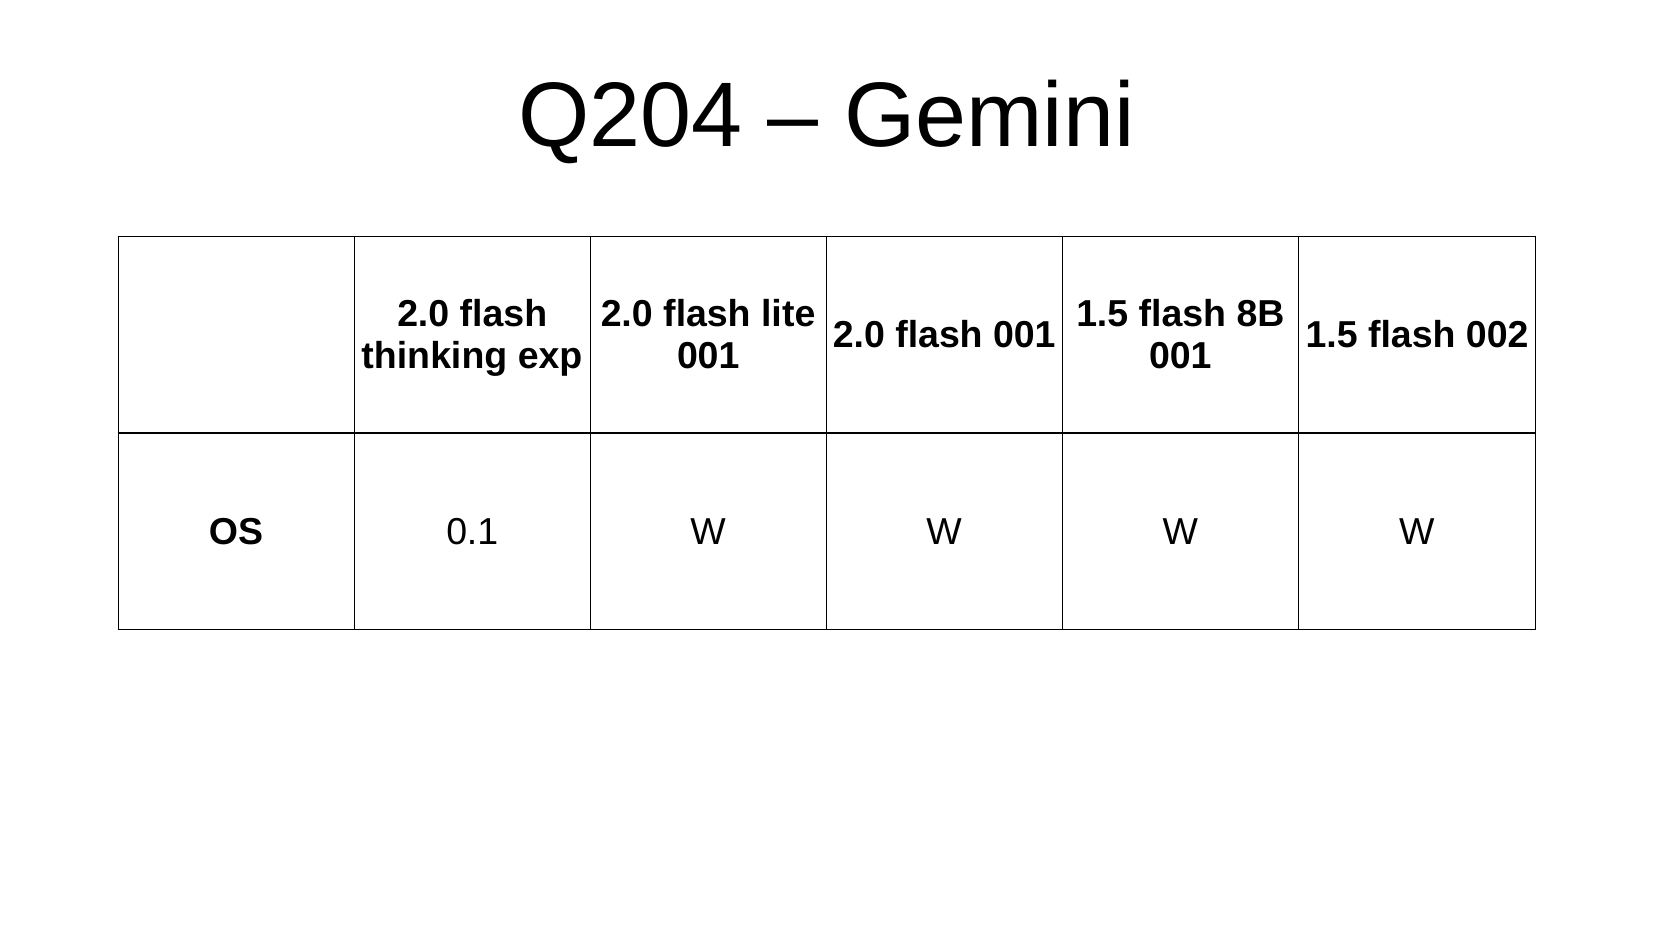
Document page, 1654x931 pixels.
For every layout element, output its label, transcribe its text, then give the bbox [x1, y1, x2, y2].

table_header 2.0 flash 001 [827, 237, 1062, 432]
table_cell W [827, 434, 1062, 629]
table_cell W [1063, 434, 1298, 629]
table_cell 0.1 [355, 434, 590, 629]
table_header 1.5 flash 8B 001 [1063, 237, 1298, 432]
table_header 2.0 flash thinking exp [355, 237, 590, 432]
table_cell OS [119, 434, 354, 629]
title Q204 – Gemini [82, 37, 1571, 193]
table_header 2.0 flash lite 001 [591, 237, 826, 432]
table_cell W [591, 434, 826, 629]
table_header [119, 237, 354, 432]
table_cell W [1299, 434, 1535, 629]
table_header 1.5 flash 002 [1299, 237, 1535, 432]
